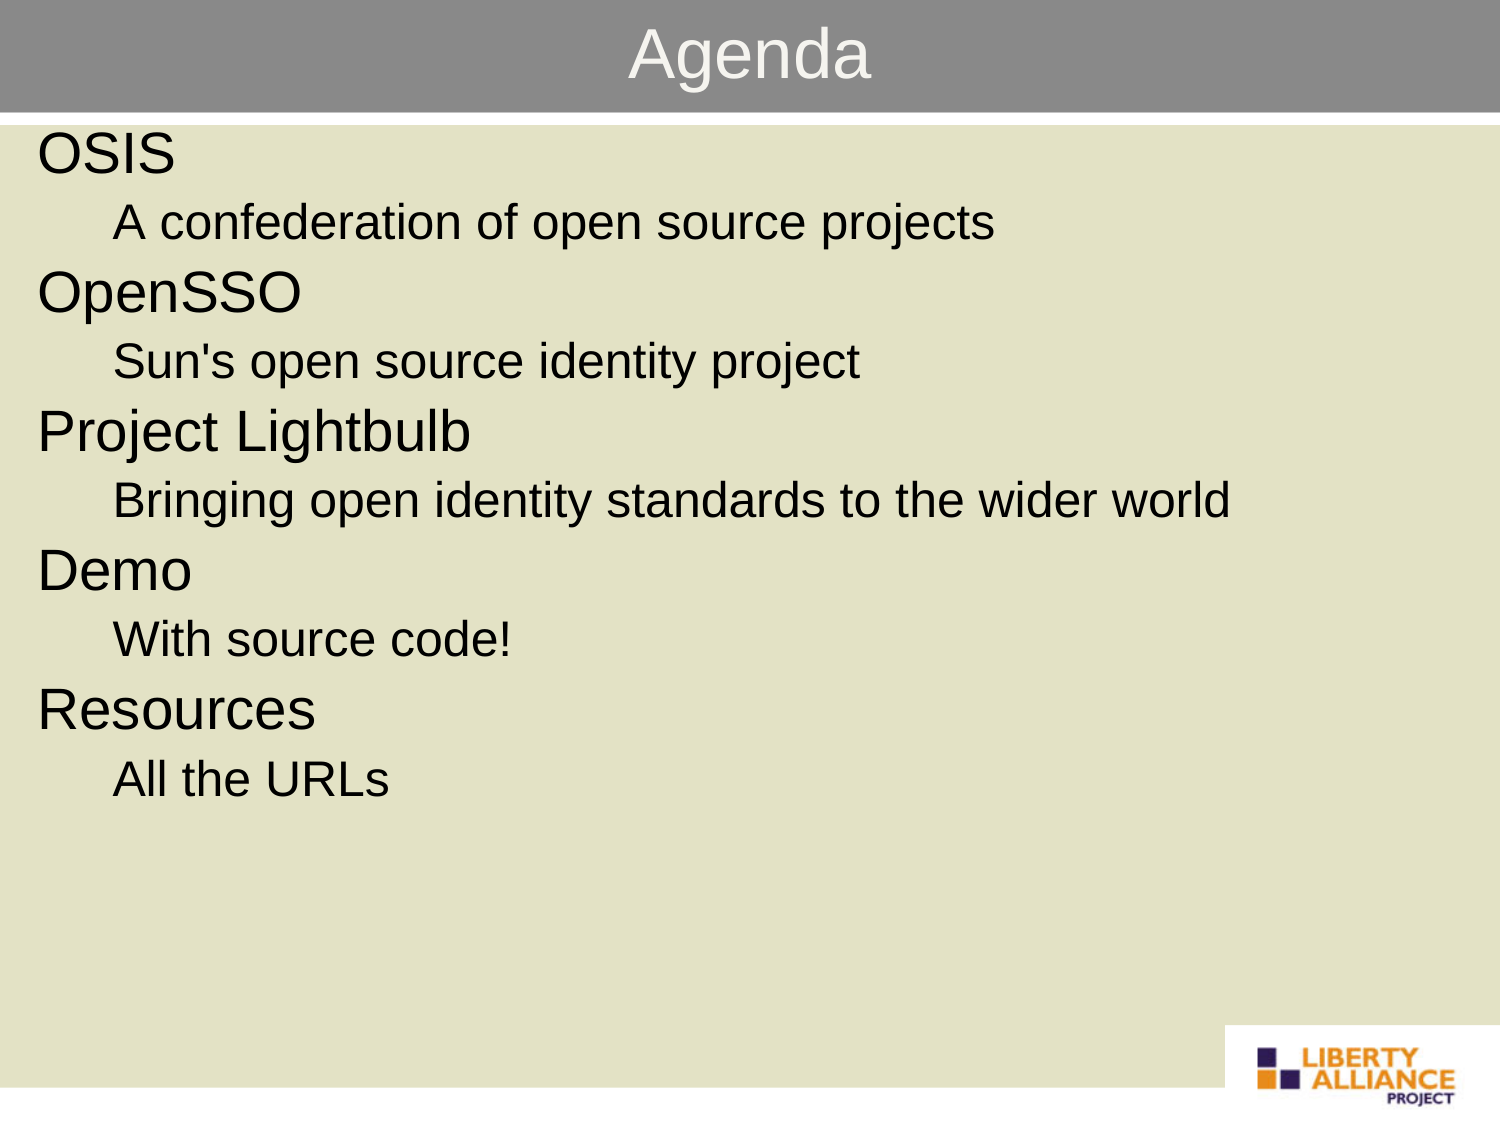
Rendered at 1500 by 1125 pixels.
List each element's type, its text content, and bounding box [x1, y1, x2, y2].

picture [1237, 1027, 1500, 1125]
title Agenda [112, 0, 1388, 113]
list OSIS A confederation of open source projects OpenSSO Sun's open source identity project Project Lightbulb Bringing open identity standards to the wider world Demo With source code! Resources All the URLs [37, 125, 1463, 1013]
